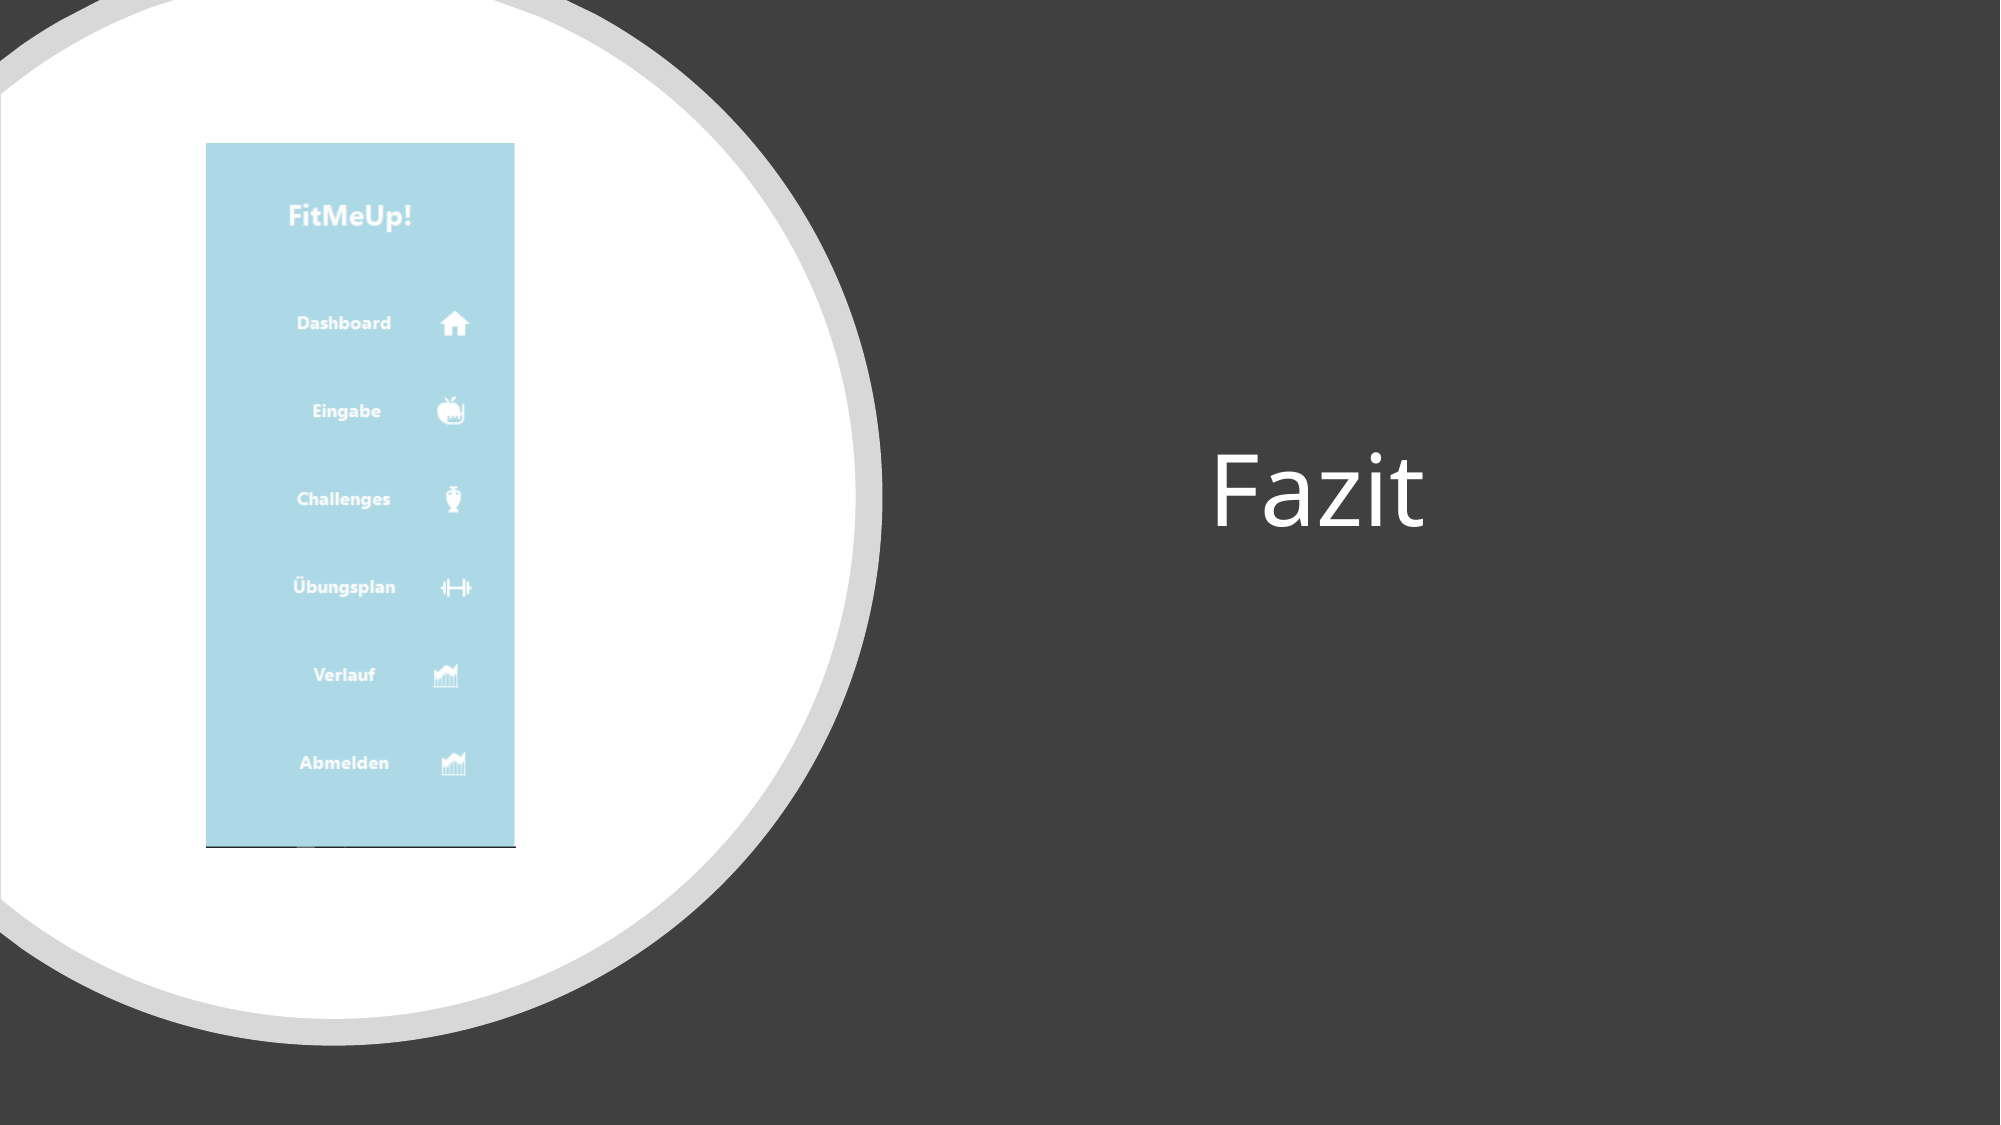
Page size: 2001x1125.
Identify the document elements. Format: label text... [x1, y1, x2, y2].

title Fazit [1193, 433, 2000, 559]
picture [206, 143, 516, 848]
text_box [0, 0, 2000, 1125]
